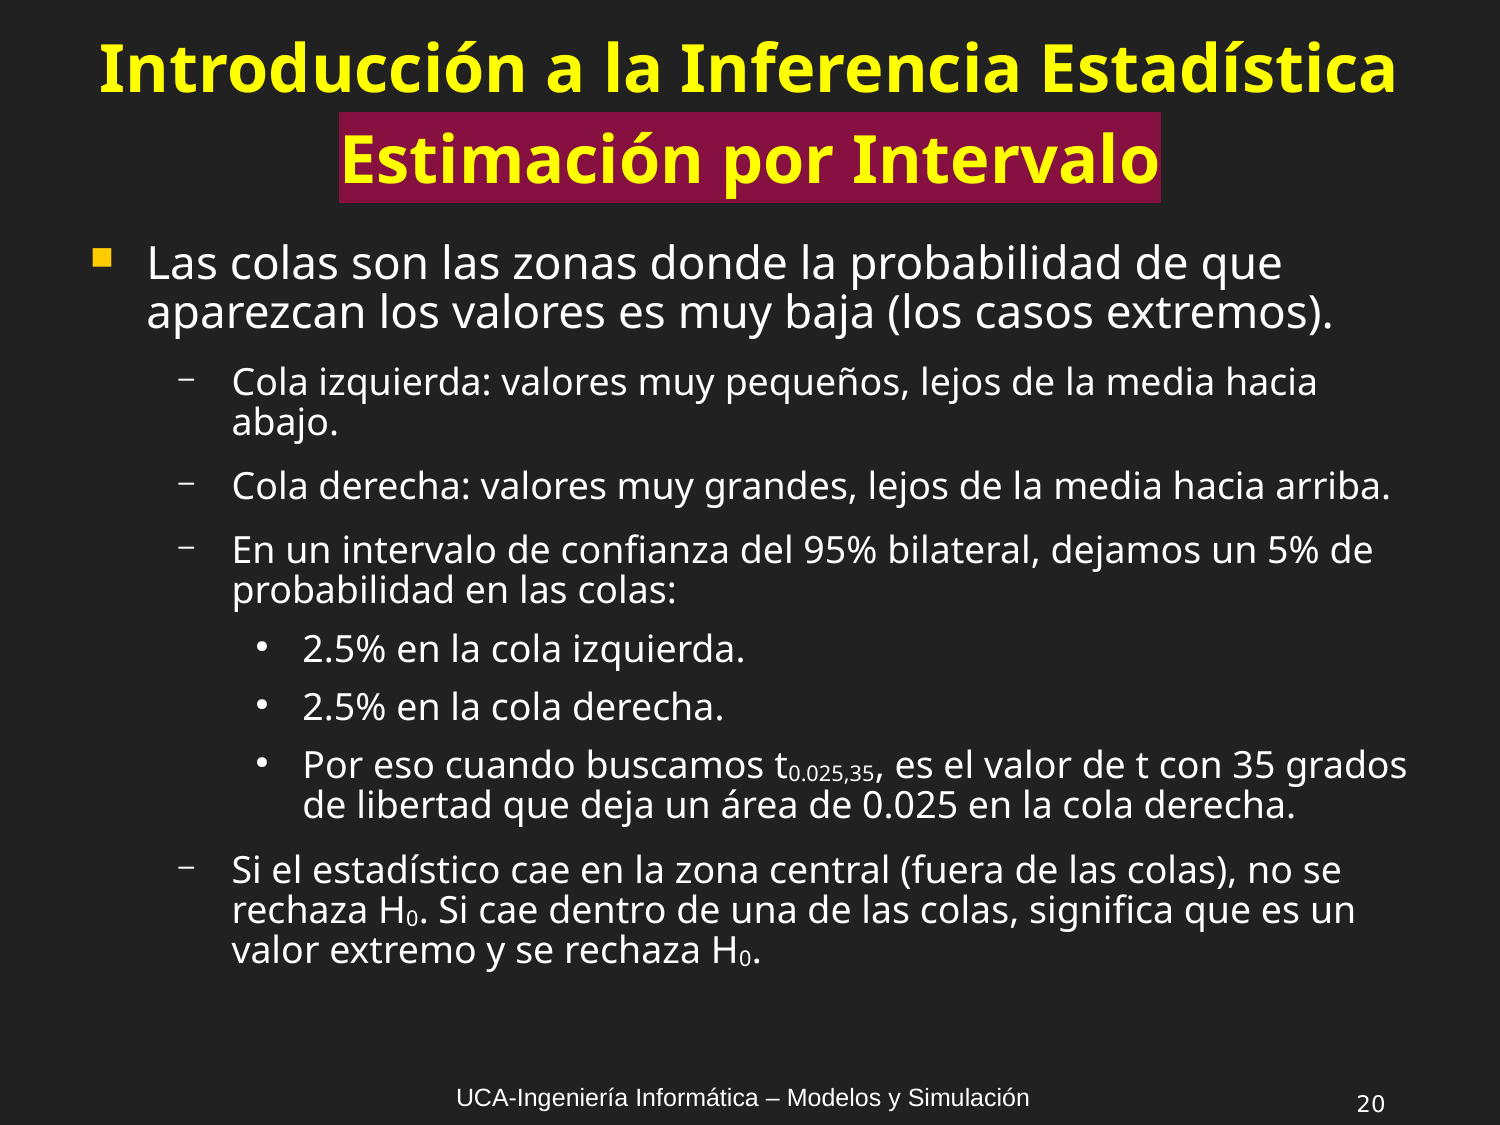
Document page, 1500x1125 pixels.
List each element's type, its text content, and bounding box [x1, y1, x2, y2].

title Introducción a la Inferencia Estadística Estimación por Intervalo [75, 37, 1426, 188]
list Las colas son las zonas donde la probabilidad de que aparezcan los valores es muy baja (los casos extremos). Cola izquierda: valores muy pequeños, lejos de la media hacia abajo. Cola derecha: valores muy grandes, lejos de la media hacia arriba. En un intervalo de confianza del 95% bilateral, dejamos un 5% de probabilidad en las colas: 2.5% en la cola izquierda. 2.5% en la cola derecha. Por eso cuando buscamos t0.025,35, es el valor de t con 35 grados de libertad que deja un área de 0.025 en la cola derecha. Si el estadístico cae en la zona central (fuera de las colas), no se rechaza H0. Si cae dentro de una de las colas, significa que es un valor extremo y se rechaza H0. [75, 232, 1425, 1051]
